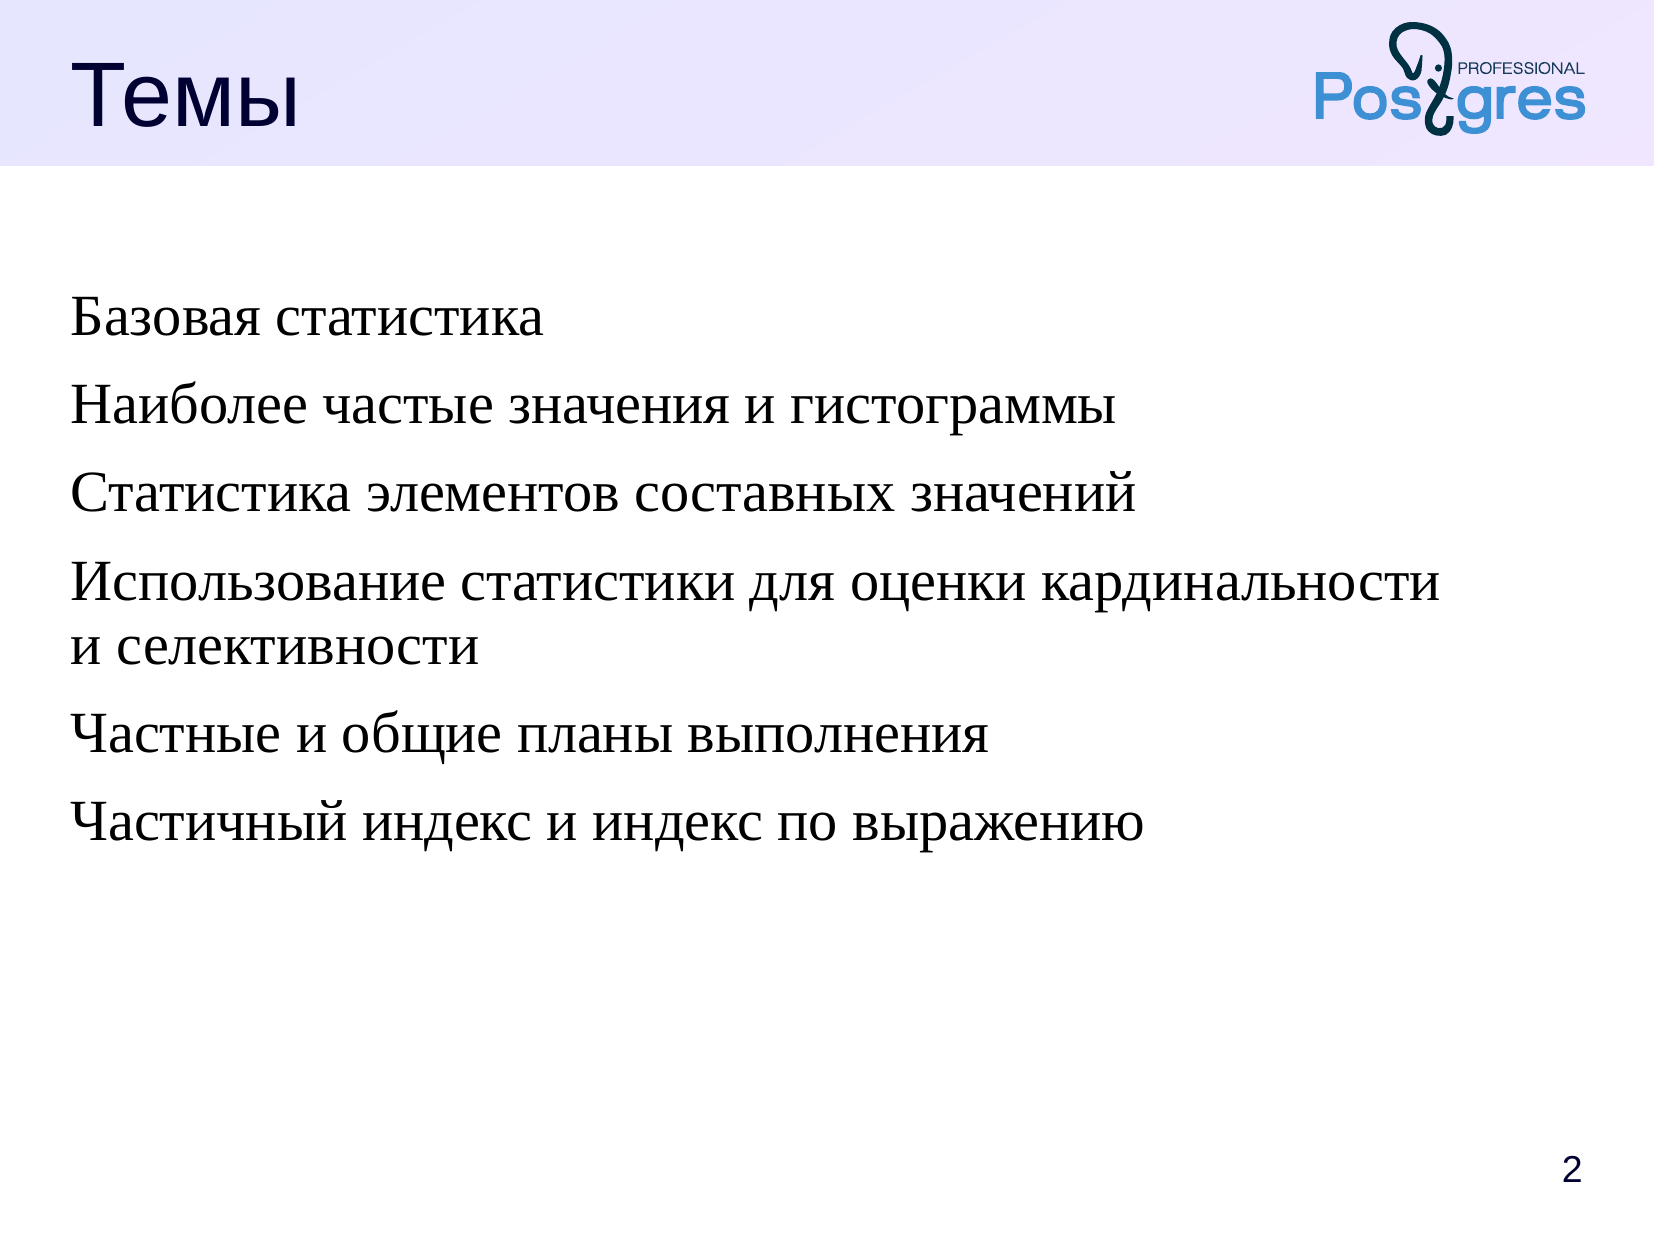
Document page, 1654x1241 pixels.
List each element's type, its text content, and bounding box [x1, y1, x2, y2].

list Базовая статистика Наиболее частые значения и гистограммы Статистика элементов составных значений Использование статистики для оценки кардинальности и селективности Частные и общие планы выполнения Частичный индекс и индекс по выражению [70, 283, 1583, 1141]
title Темы [70, 43, 1241, 147]
